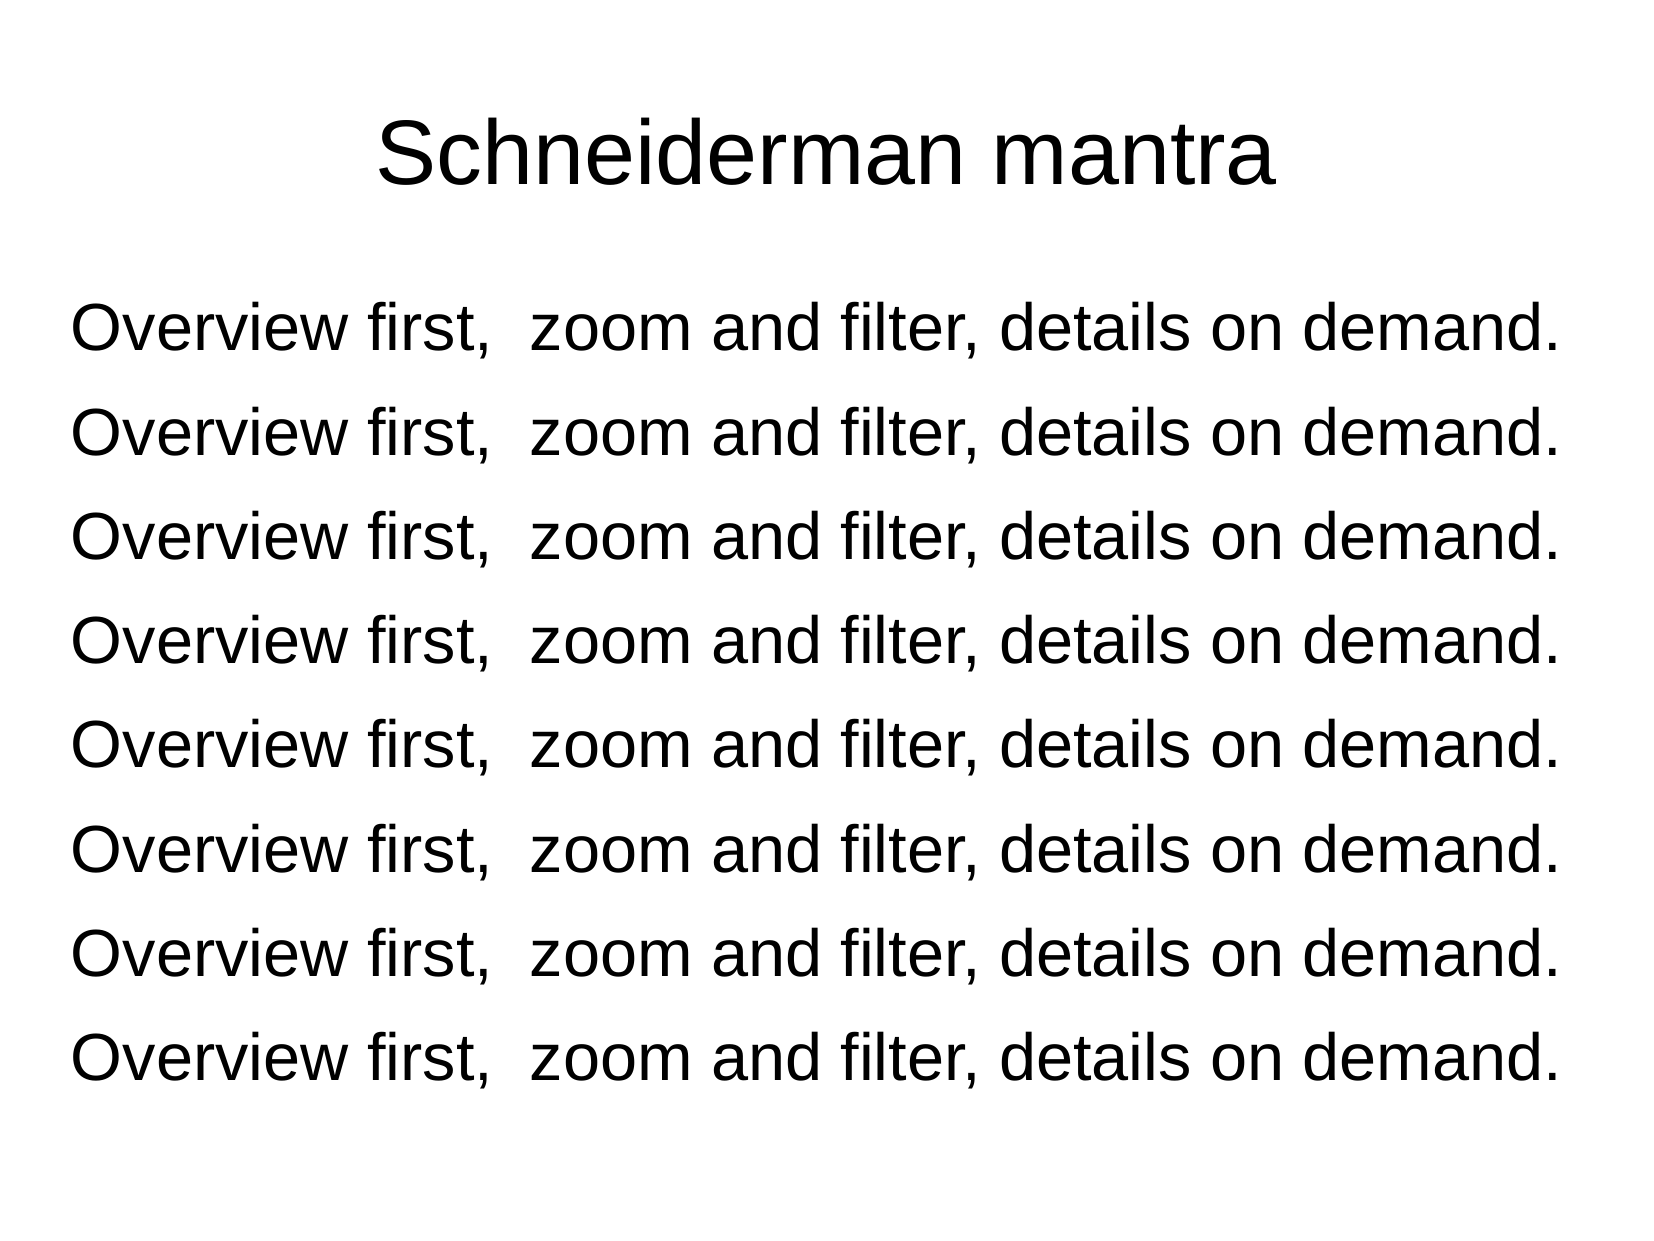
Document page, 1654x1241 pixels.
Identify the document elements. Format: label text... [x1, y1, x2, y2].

title Schneiderman mantra [82, 49, 1571, 257]
list Overview first, zoom and filter, details on demand. Overview first, zoom and filter, details on demand. Overview first, zoom and filter, details on demand. Overview first, zoom and filter, details on demand. Overview first, zoom and filter, details on demand. Overview first, zoom and filter, details on demand. Overview first, zoom and filter, details on demand. Overview first, zoom and filter, details on demand. [0, 290, 1654, 1198]
